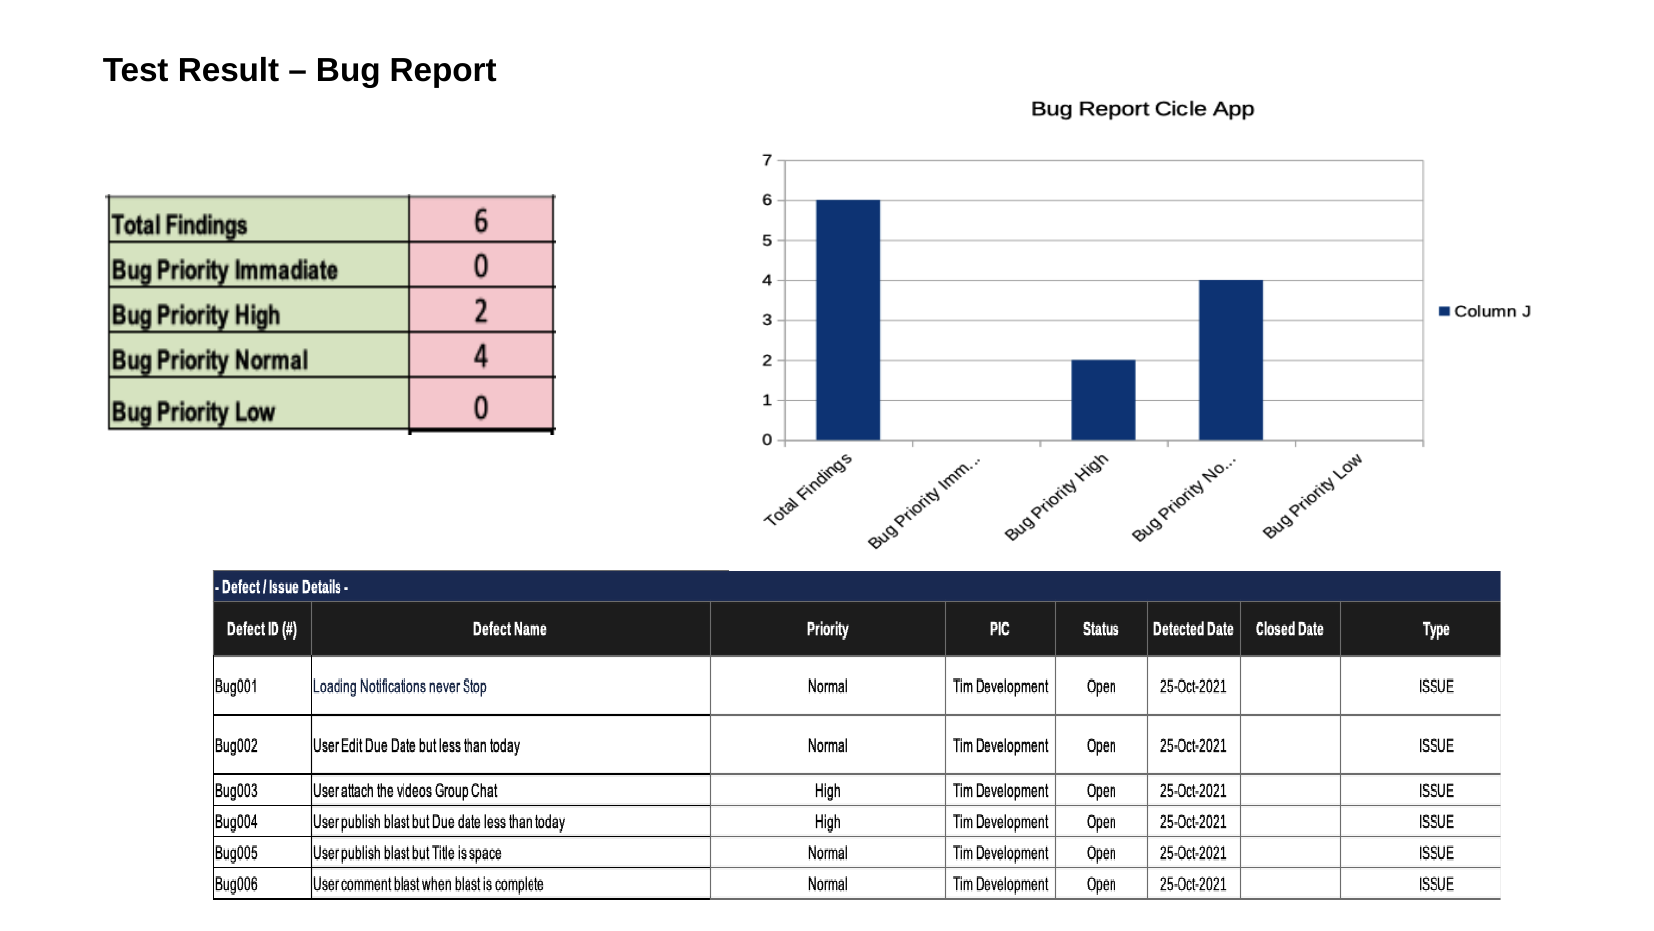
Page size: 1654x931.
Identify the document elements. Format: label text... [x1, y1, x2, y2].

picture [210, 59, 1546, 901]
picture [105, 194, 556, 436]
title Test Result – Bug Report [0, 0, 796, 166]
